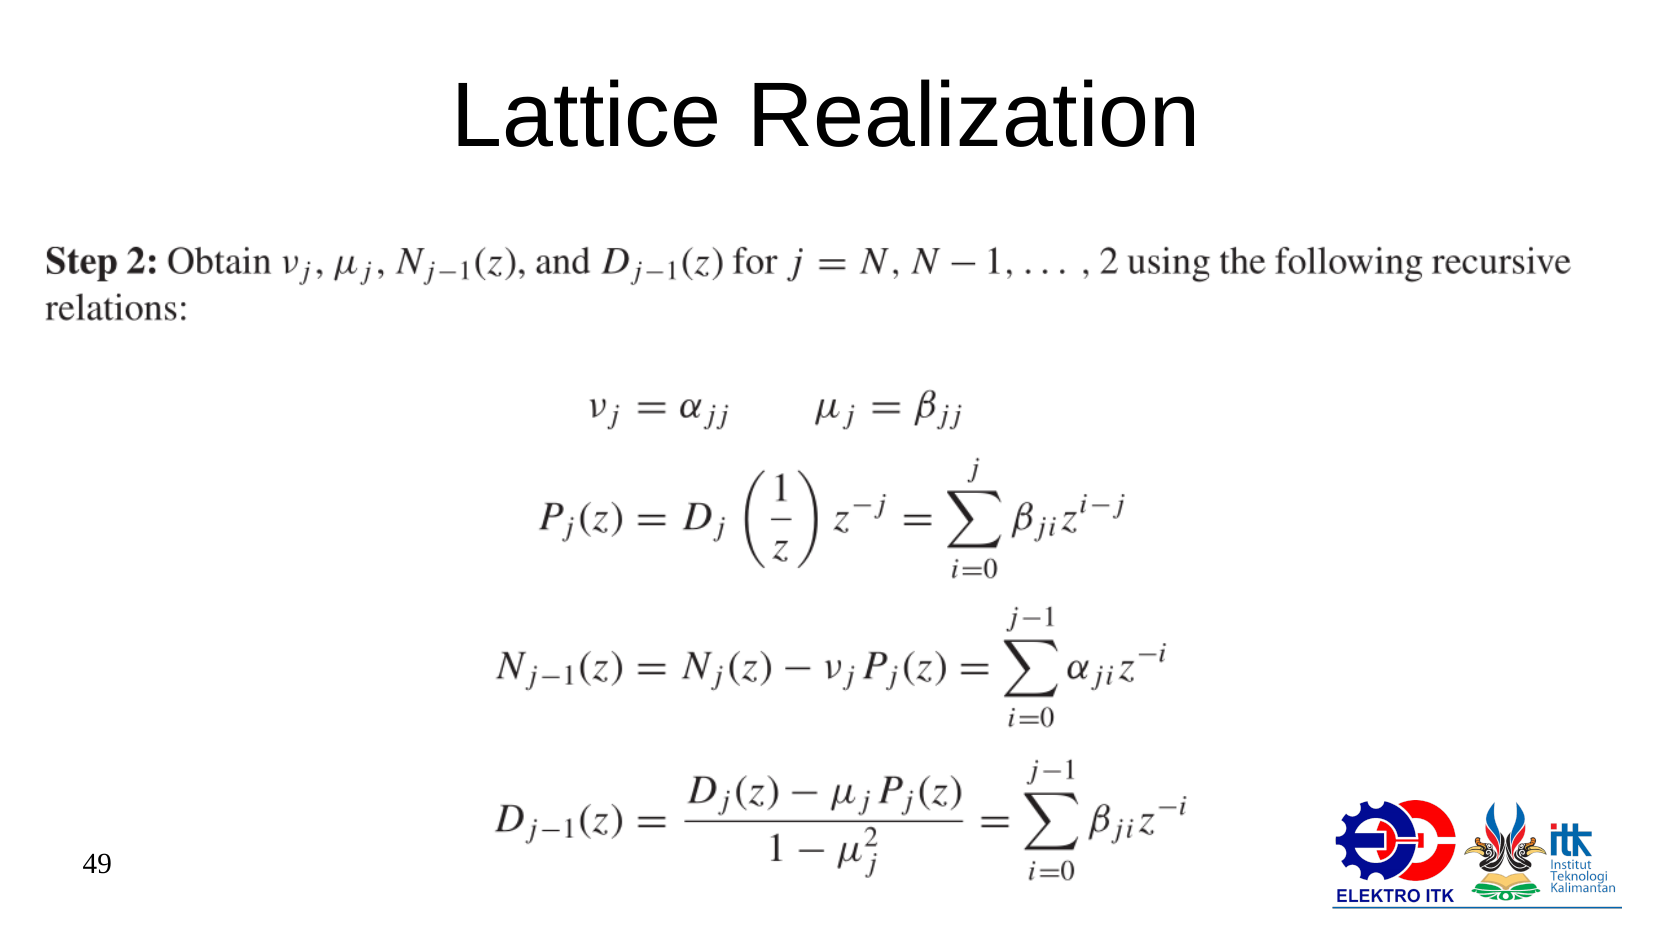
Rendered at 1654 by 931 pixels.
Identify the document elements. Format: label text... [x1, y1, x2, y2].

picture [36, 227, 1608, 338]
picture [1332, 800, 1622, 918]
title Lattice Realization [82, 37, 1571, 193]
picture [450, 381, 1238, 901]
